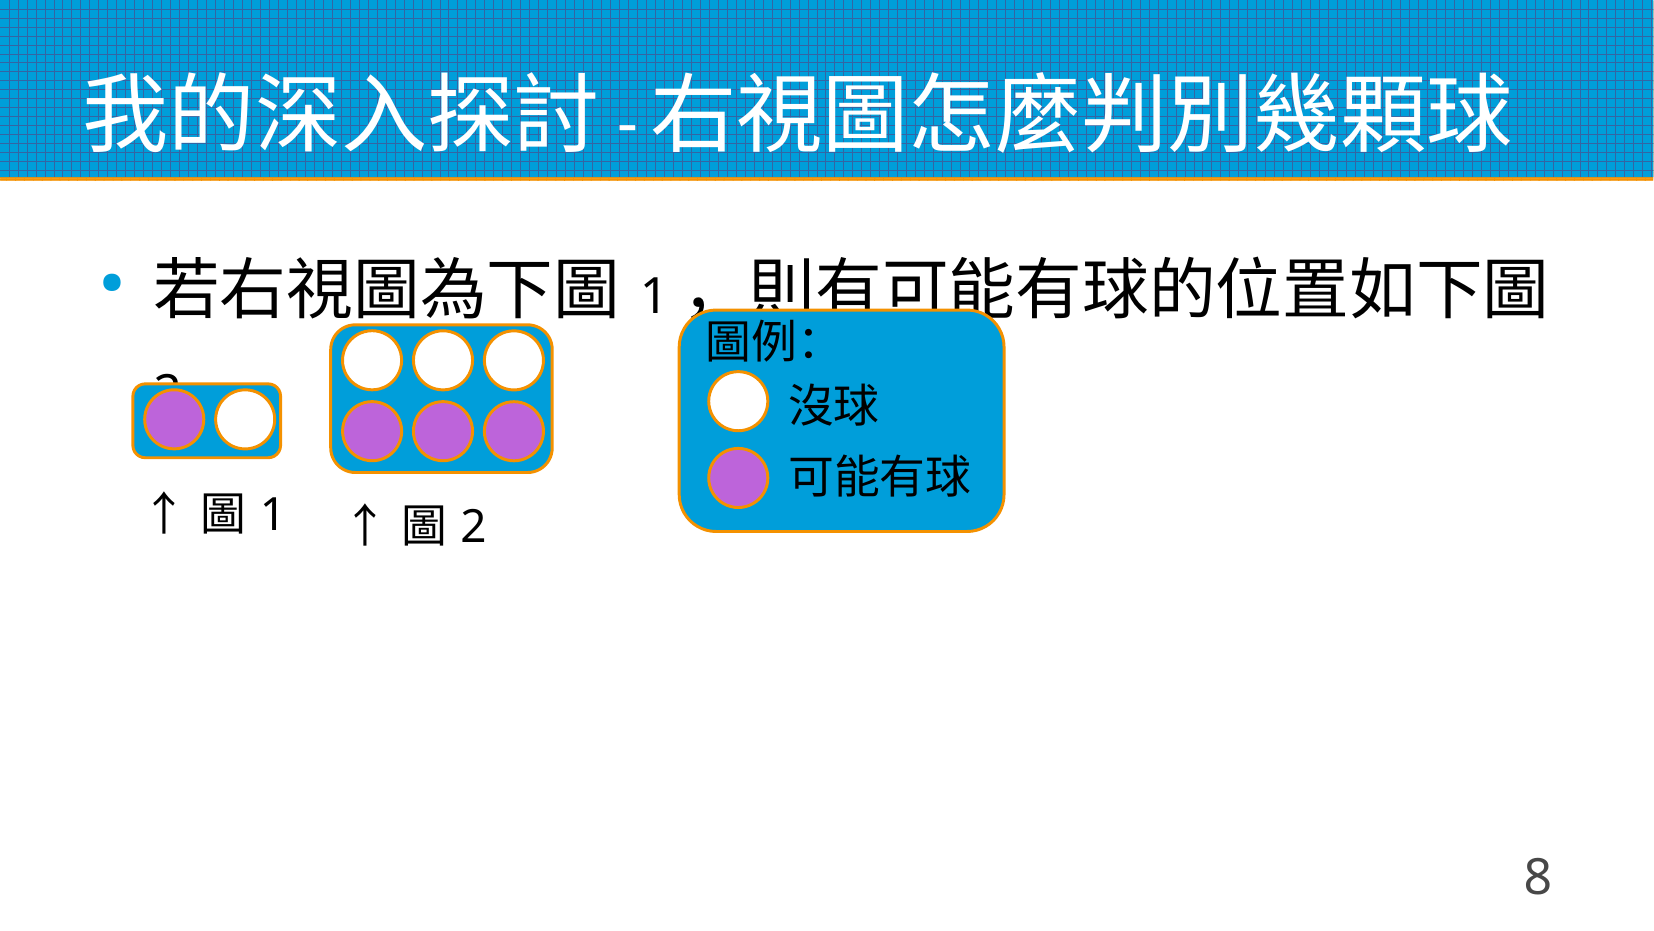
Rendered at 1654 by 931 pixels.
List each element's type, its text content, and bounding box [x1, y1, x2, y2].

text_box [679, 310, 1005, 532]
list 若右視圖為下圖1，則有可能有球的位置如下圖2。 [82, 236, 1563, 811]
title 我的深入探討-右視圖怎麼判別幾顆球 [82, 14, 1571, 171]
text_box 沒球 [782, 373, 886, 432]
text_box 可能有球 [782, 444, 978, 503]
text_box [330, 324, 553, 473]
text_box 圖例： [699, 310, 850, 368]
text_box ↑圖1 [135, 472, 373, 549]
text_box [132, 383, 281, 458]
text_box ↑圖2 [336, 485, 573, 562]
